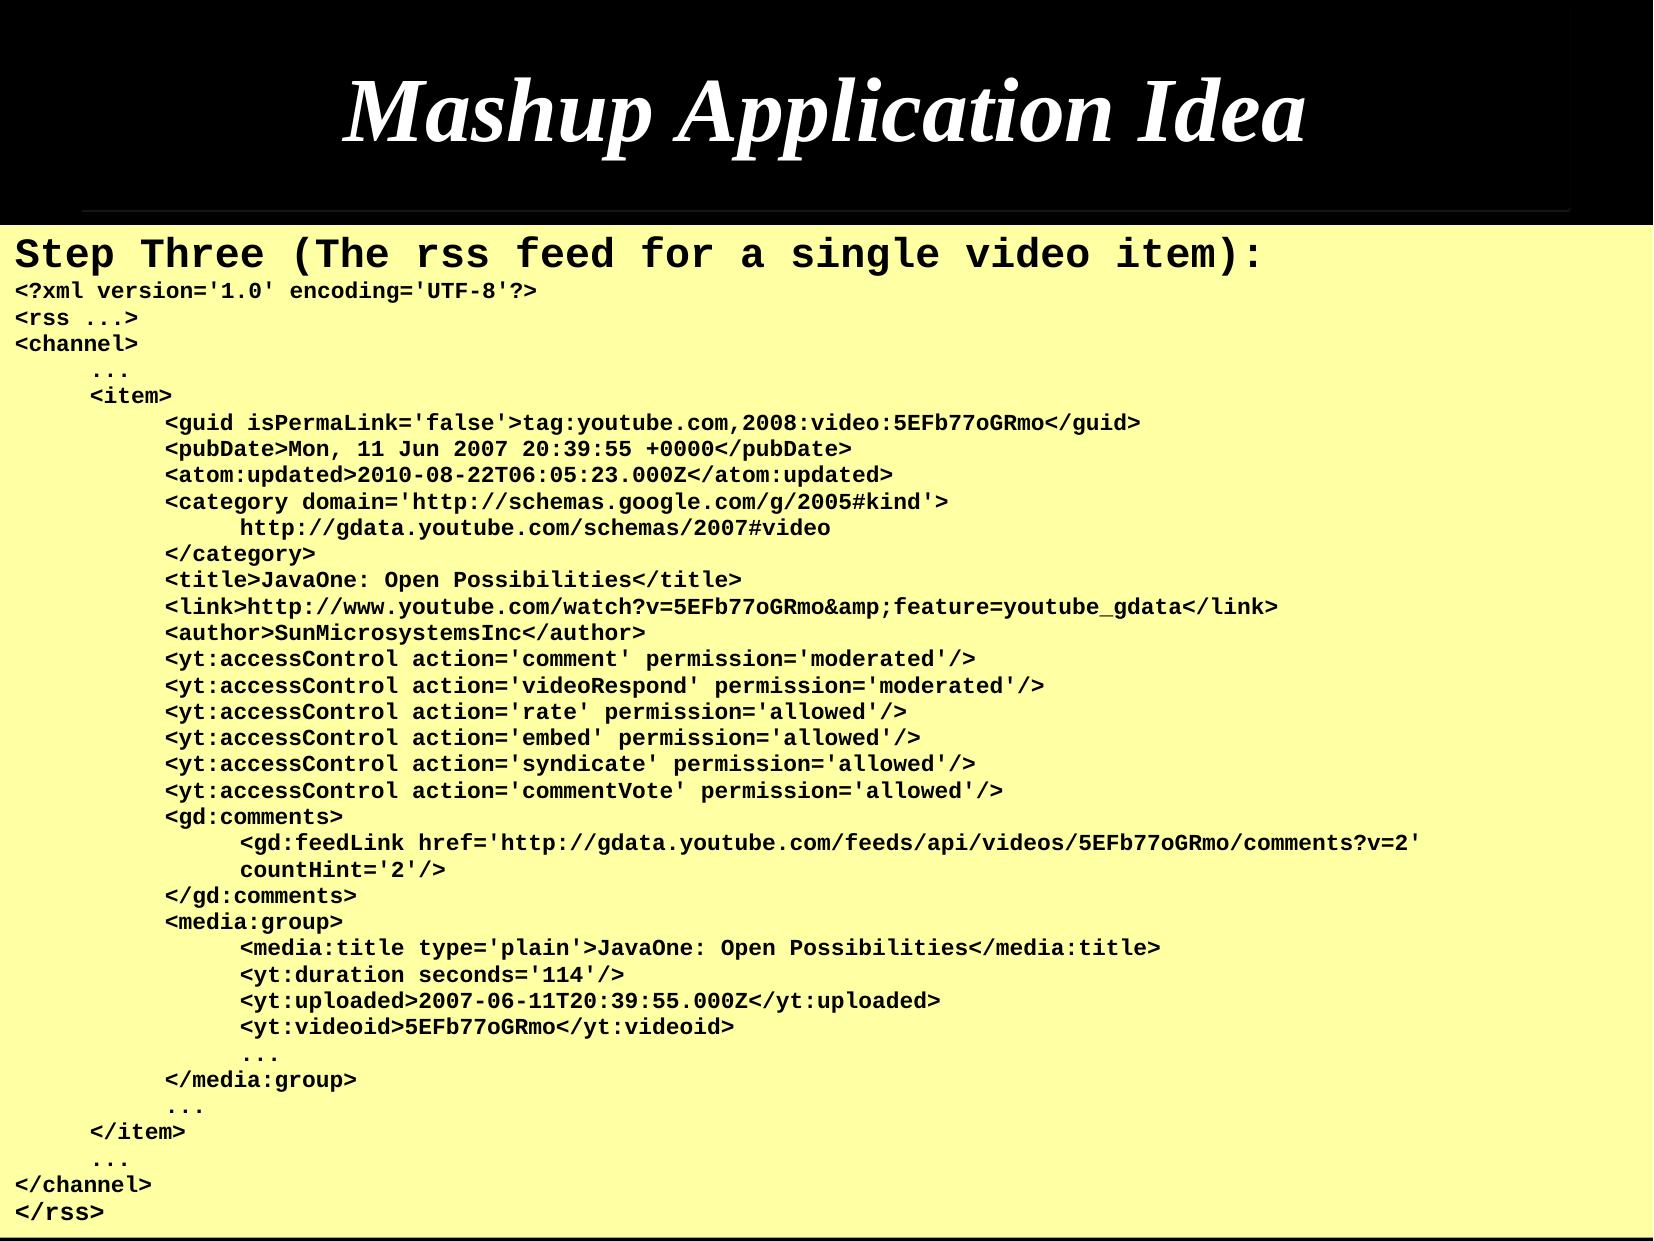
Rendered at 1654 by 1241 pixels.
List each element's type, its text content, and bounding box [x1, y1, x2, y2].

text_box Step Three (The rss feed for a single video item): <?xml version='1.0' encoding='UTF-8'?> <rss ...> <channel> ... <item> <guid isPermaLink='false'>tag:youtube.com,2008:video:5EFb77oGRmo</guid> <pubDate>Mon, 11 Jun 2007 20:39:55 +0000</pubDate> <atom:updated>2010-08-22T06:05:23.000Z</atom:updated> <category domain='http://schemas.google.com/g/2005#kind'> http://gdata.youtube.com/schemas/2007#video </category> <title>JavaOne: Open Possibilities</title> <link>http://www.youtube.com/watch?v=5EFb77oGRmo&amp;feature=youtube_gdata</link> <author>SunMicrosystemsInc</author> <yt:accessControl action='comment' permission='moderated'/> <yt:accessControl action='videoRespond' permission='moderated'/> <yt:accessControl action='rate' permission='allowed'/> <yt:accessControl action='embed' permission='allowed'/> <yt:accessControl action='syndicate' permission='allowed'/> <yt:accessControl action='commentVote' permission='allowed'/> <gd:comments> <gd:feedLink href='http://gdata.youtube.com/feeds/api/videos/5EFb77oGRmo/comments?v=2' countHint='2'/> </gd:comments> <media:group> <media:title type='plain'>JavaOne: Open Possibilities</media:title> <yt:duration seconds='114'/> <yt:uploaded>2007-06-11T20:39:55.000Z</yt:uploaded> <yt:videoid>5EFb77oGRmo</yt:videoid> ... </media:group> ... </item> ... </channel> </rss> [0, 225, 1654, 1238]
title Mashup Application Idea [82, 0, 1571, 208]
